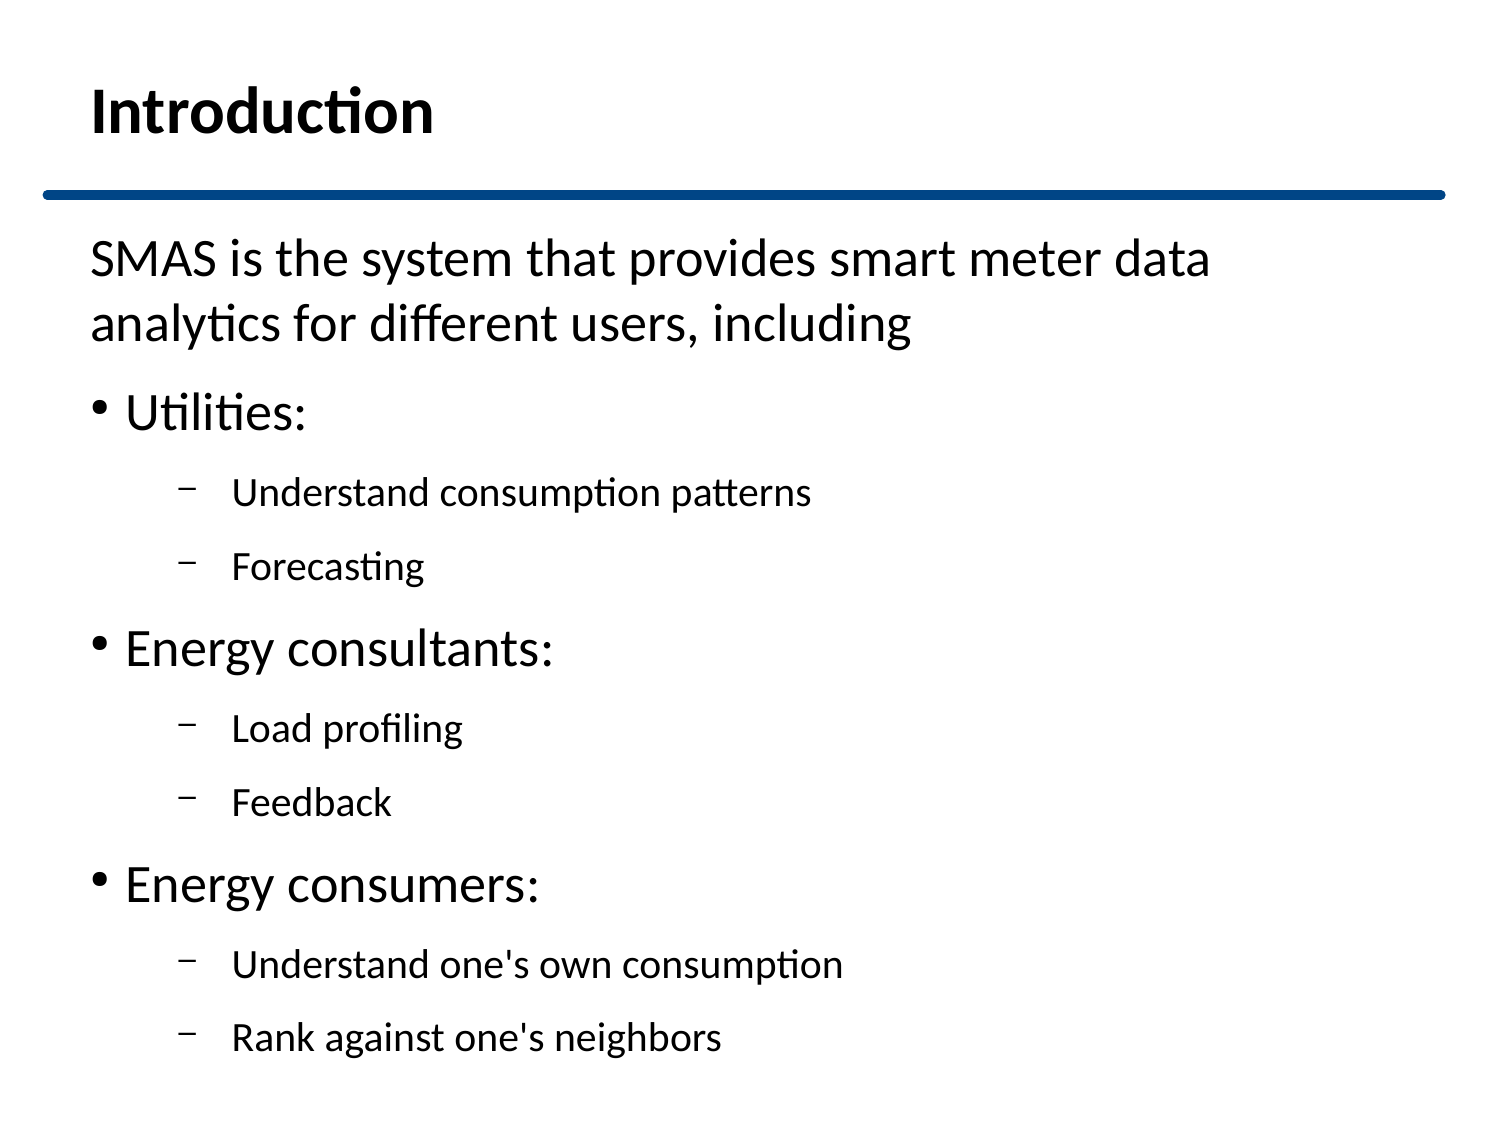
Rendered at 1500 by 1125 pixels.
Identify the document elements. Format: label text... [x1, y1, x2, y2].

title Introduction [75, 13, 1425, 190]
list SMAS is the system that provides smart meter data analytics for different users, including Utilities: Understand consumption patterns Forecasting Energy consultants: Load profiling Feedback Energy consumers: Understand one's own consumption Rank against one's neighbors [75, 215, 1425, 958]
